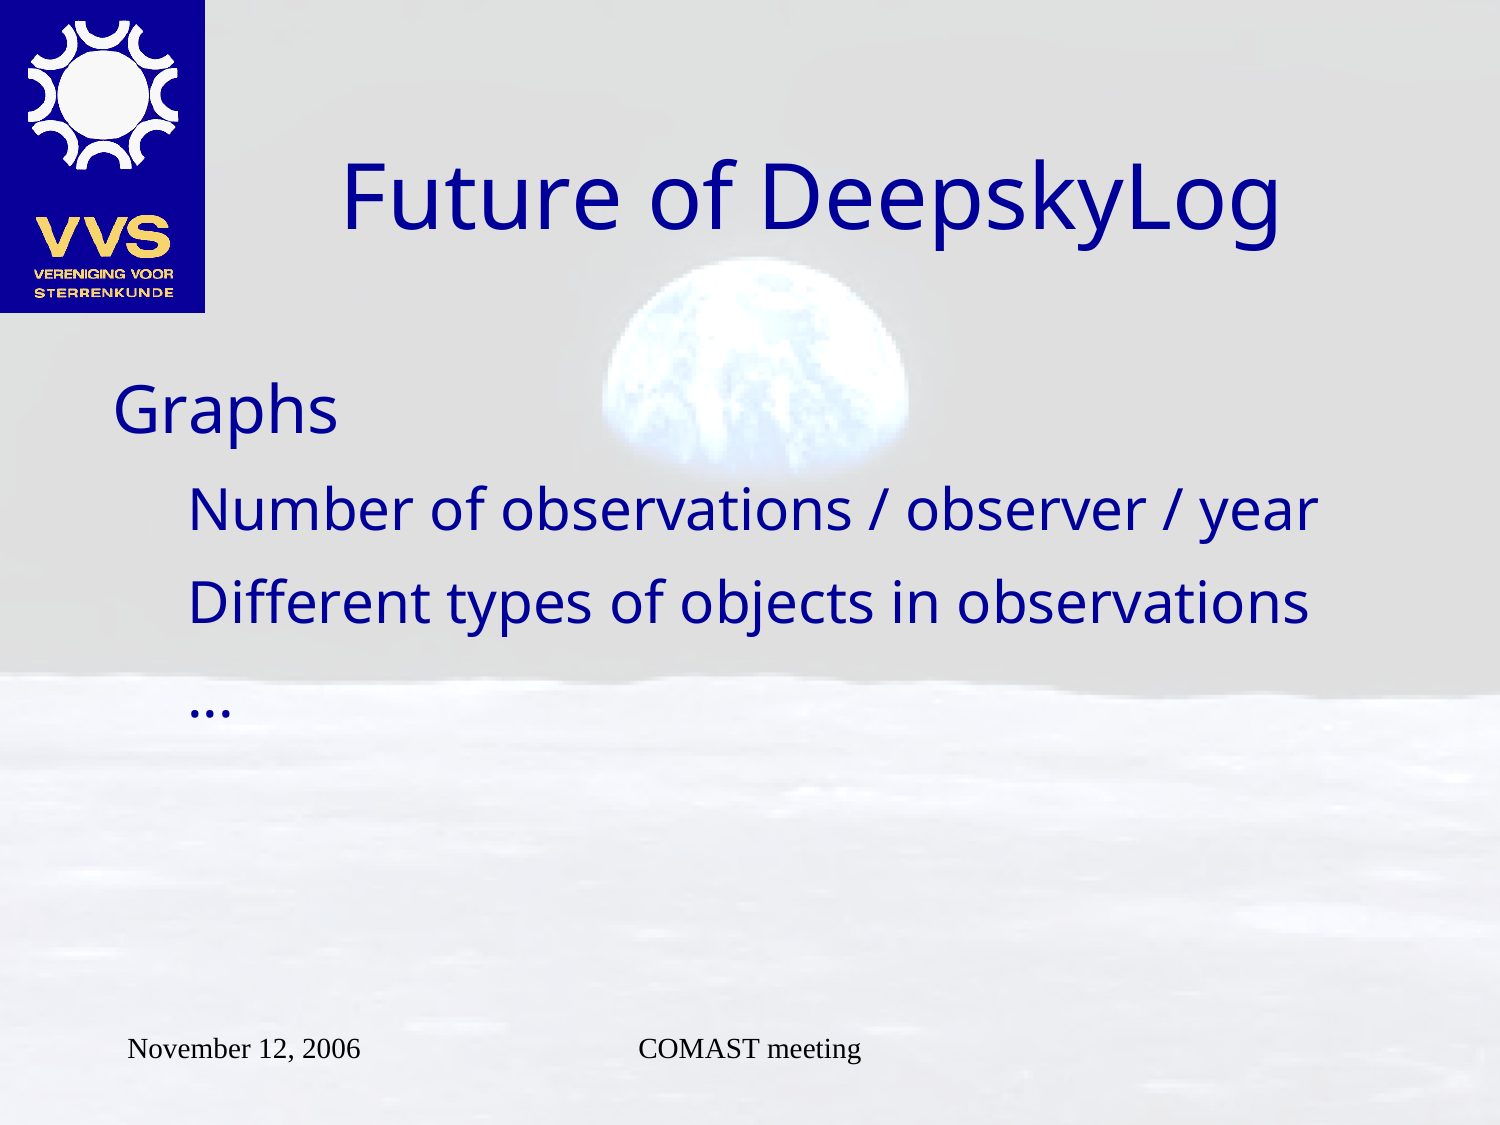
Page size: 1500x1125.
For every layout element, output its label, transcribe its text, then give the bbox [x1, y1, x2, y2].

list Graphs Number of observations / observer / year Different types of objects in observations ... [112, 362, 1388, 1001]
title Future of DeepskyLog [237, 76, 1388, 312]
picture [0, 0, 205, 313]
